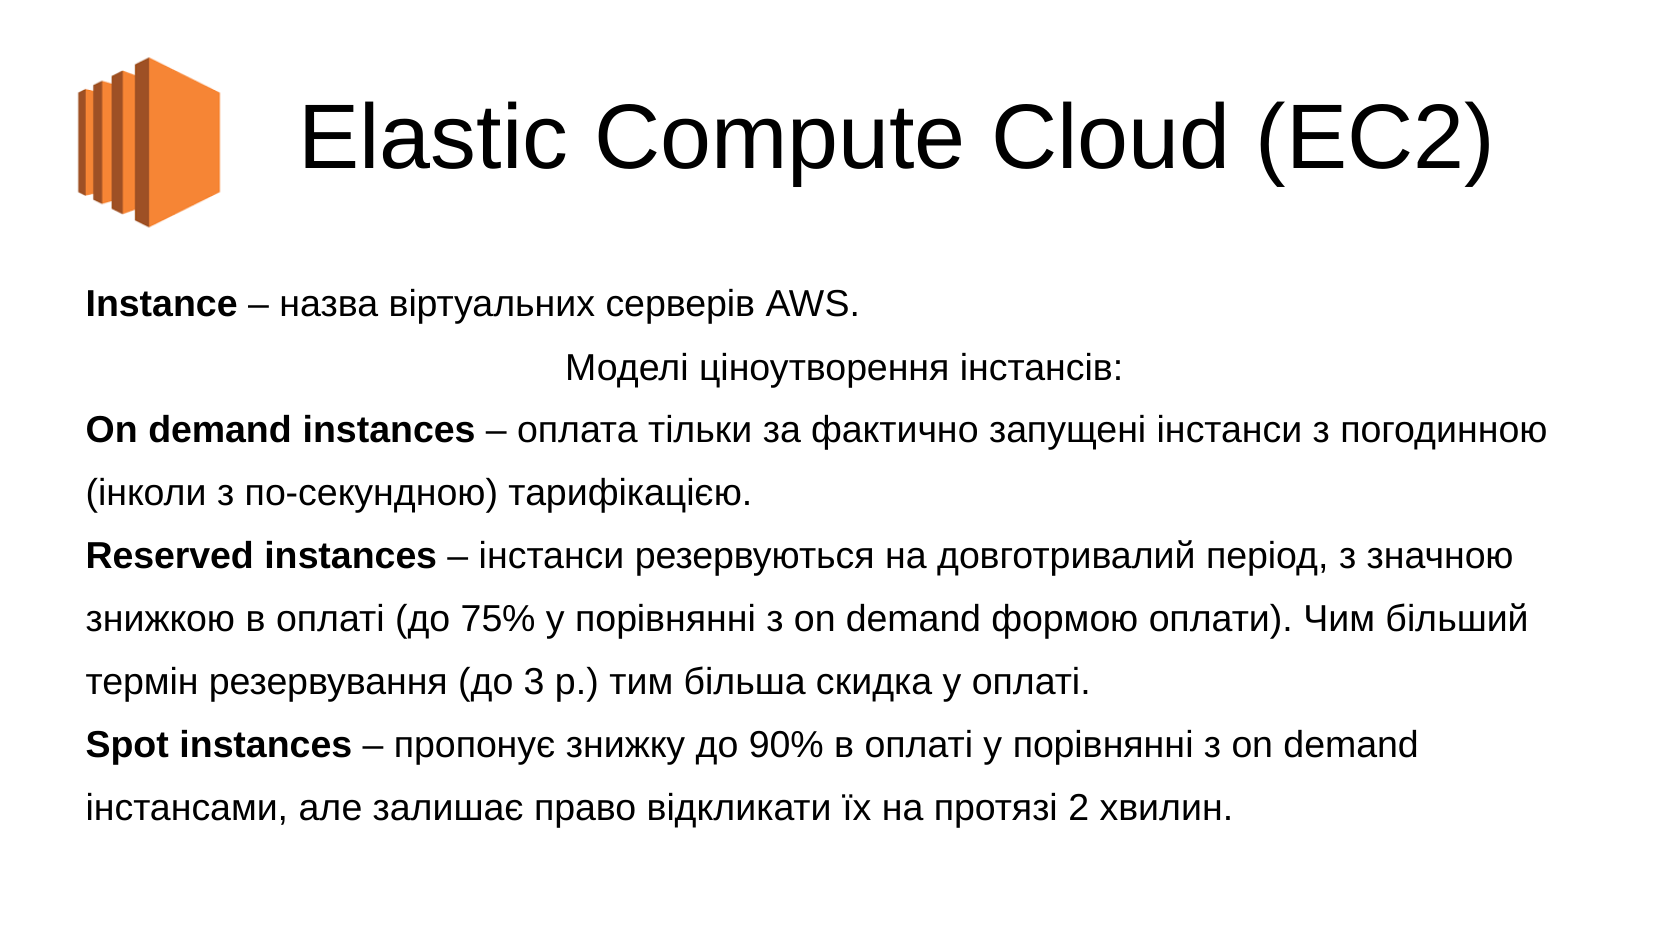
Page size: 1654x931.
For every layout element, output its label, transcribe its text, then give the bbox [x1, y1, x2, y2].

text_box Instance – назва віртуальних серверів AWS. Моделі ціноутворення інстансів: On demand instances – оплата тільки за фактично запущені інстанси з погодинною (інколи з по-секундною) тарифікацією. Reserved instances – інстанси резервуються на довготривалий період, з значною знижкою в оплаті (до 75% у порівнянні з on demand формою оплати). Чим більший термін резервування (до 3 р.) тим більша скидка у оплаті. Spot instances – пропонує знижку до 90% в оплаті у порівнянні з on demand інстансами, але залишає право відкликати їх на протязі 2 хвилин. [70, 212, 1619, 931]
picture [7, 47, 296, 239]
title Elastic Compute Cloud (EC2) [296, 59, 1571, 212]
